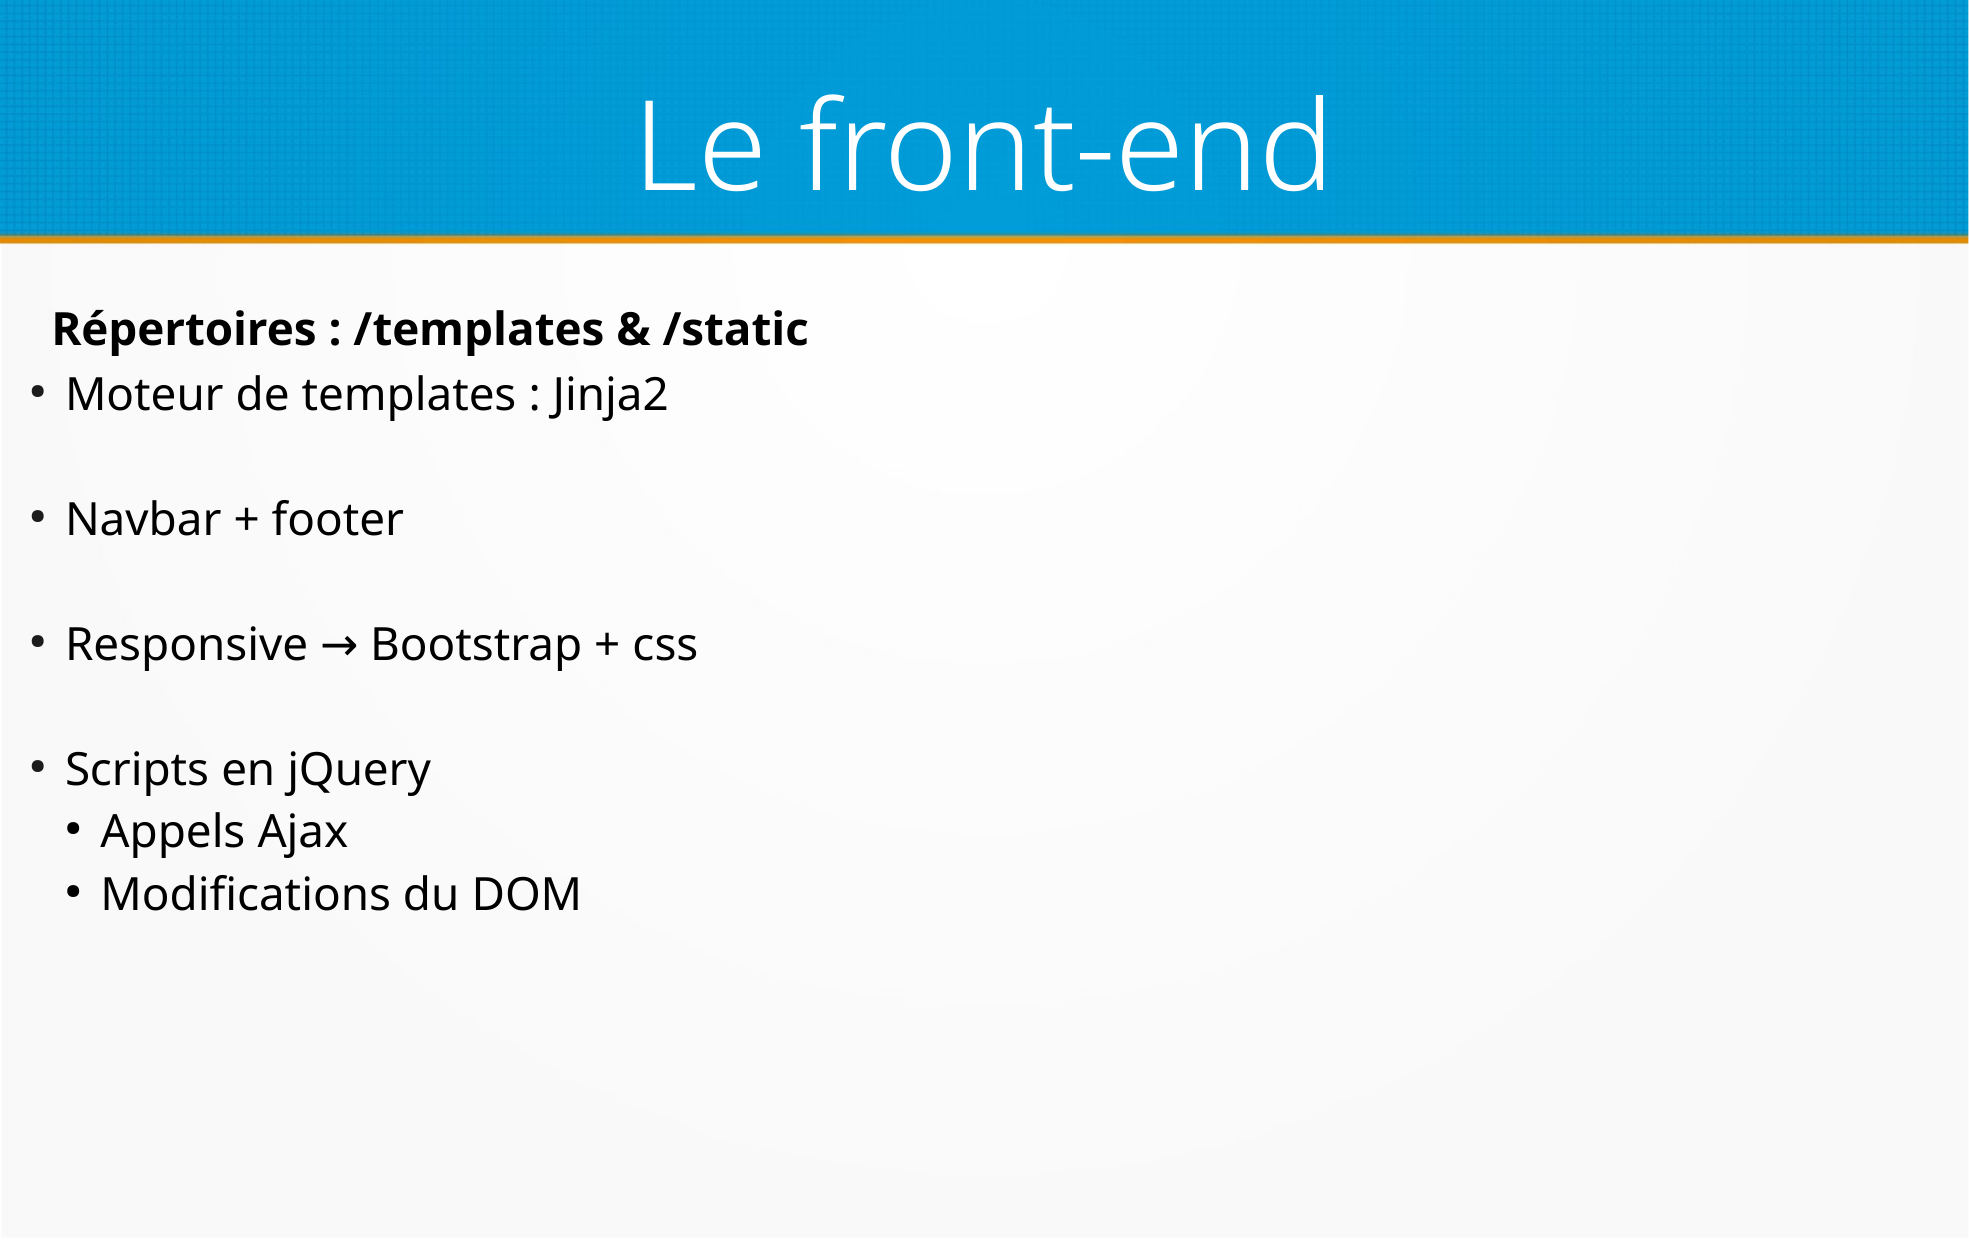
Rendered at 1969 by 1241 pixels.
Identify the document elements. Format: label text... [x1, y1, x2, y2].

text_box Moteur de templates : Jinja2 Navbar + footer Responsive → Bootstrap + css Scripts en jQuery Appels Ajax Modifications du DOM [23, 406, 1864, 1004]
text_box Répertoires : /templates & /static [45, 295, 920, 361]
picture [0, 233, 1969, 1241]
title Le front-end [98, 19, 1870, 227]
